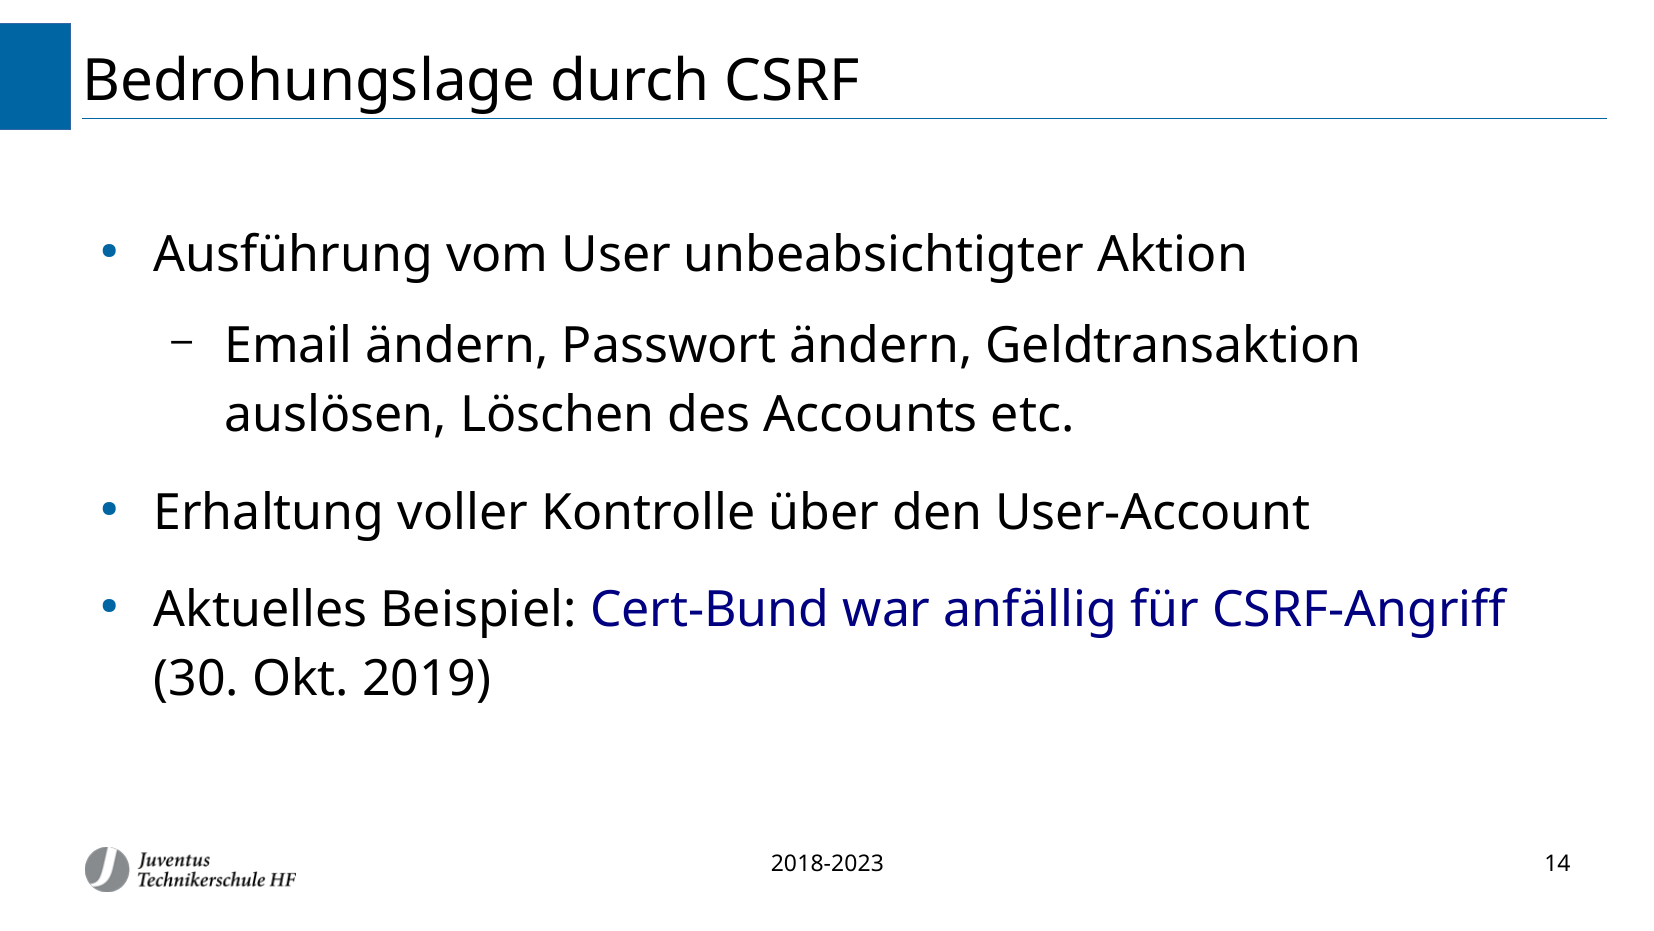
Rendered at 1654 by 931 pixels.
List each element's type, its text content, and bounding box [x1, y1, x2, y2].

picture [85, 847, 296, 892]
title Bedrohungslage durch CSRF [82, 37, 1571, 119]
list Ausführung vom User unbeabsichtigter Aktion Email ändern, Passwort ändern, Geldtransaktion auslösen, Löschen des Accounts etc. Erhaltung voller Kontrolle über den User-Account Aktuelles Beispiel: Cert-Bund war anfällig für CSRF-Angriff (30. Okt. 2019) [82, 217, 1571, 758]
